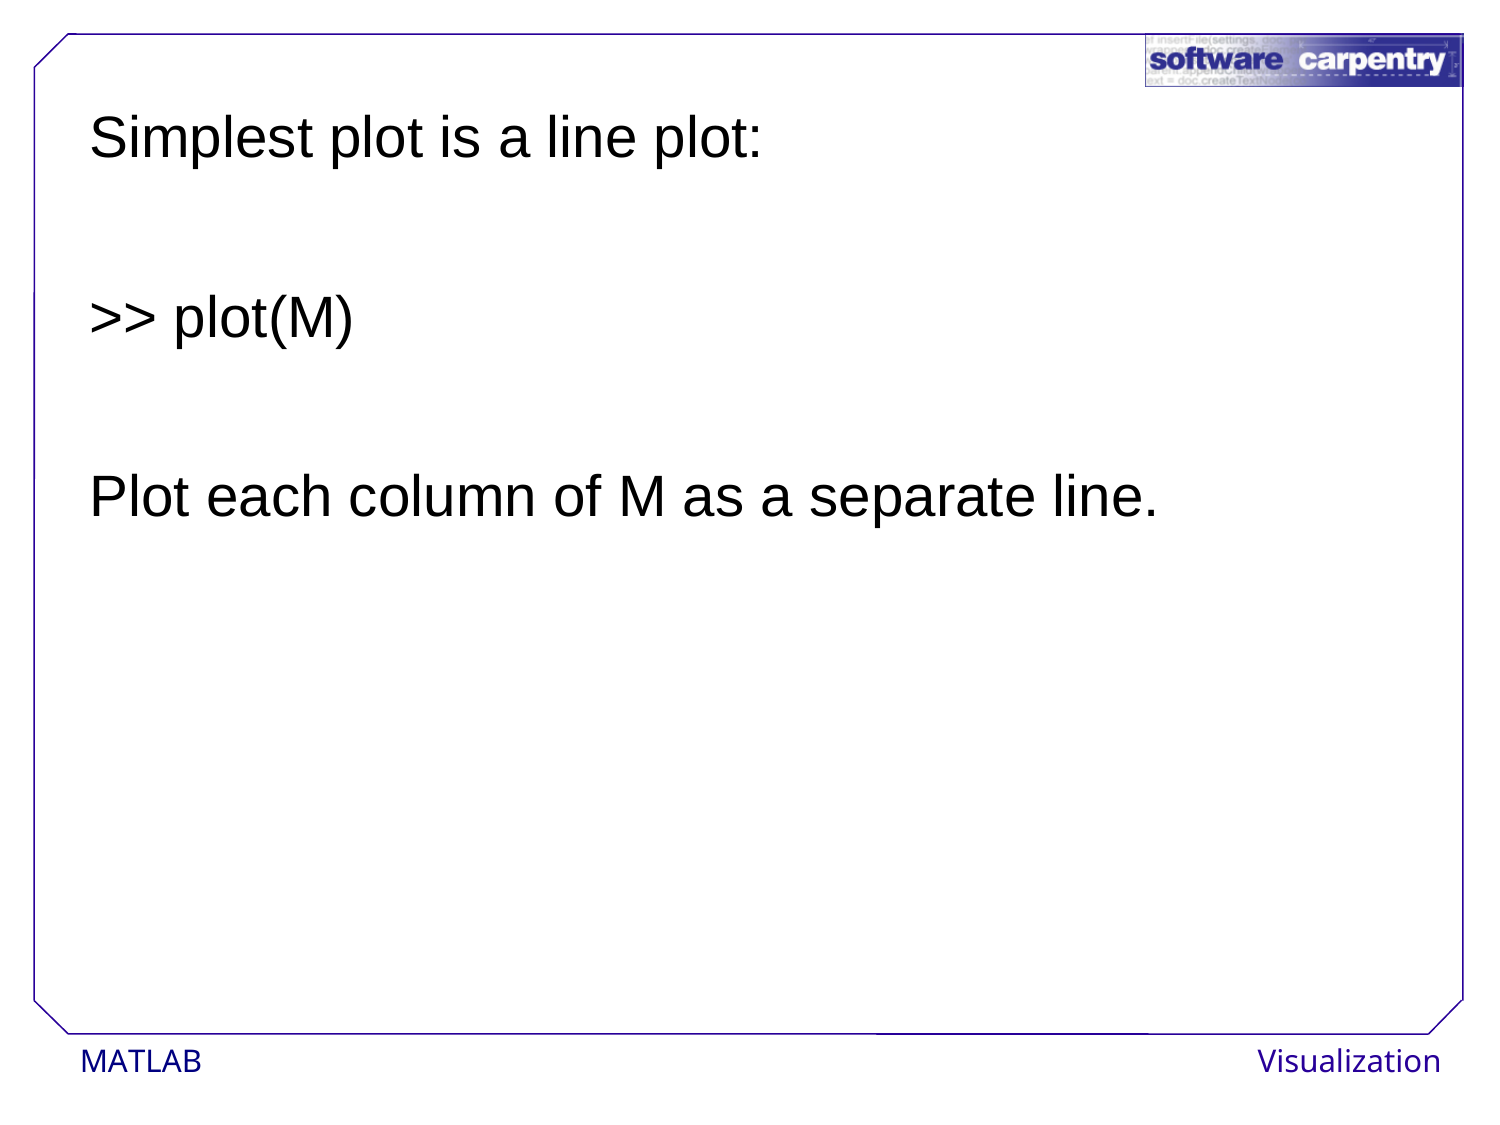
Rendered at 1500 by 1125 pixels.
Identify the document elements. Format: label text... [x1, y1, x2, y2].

list Simplest plot is a line plot: >> plot(M) Plot each column of M as a separate line. [75, 99, 1363, 1013]
picture [1145, 33, 1464, 87]
